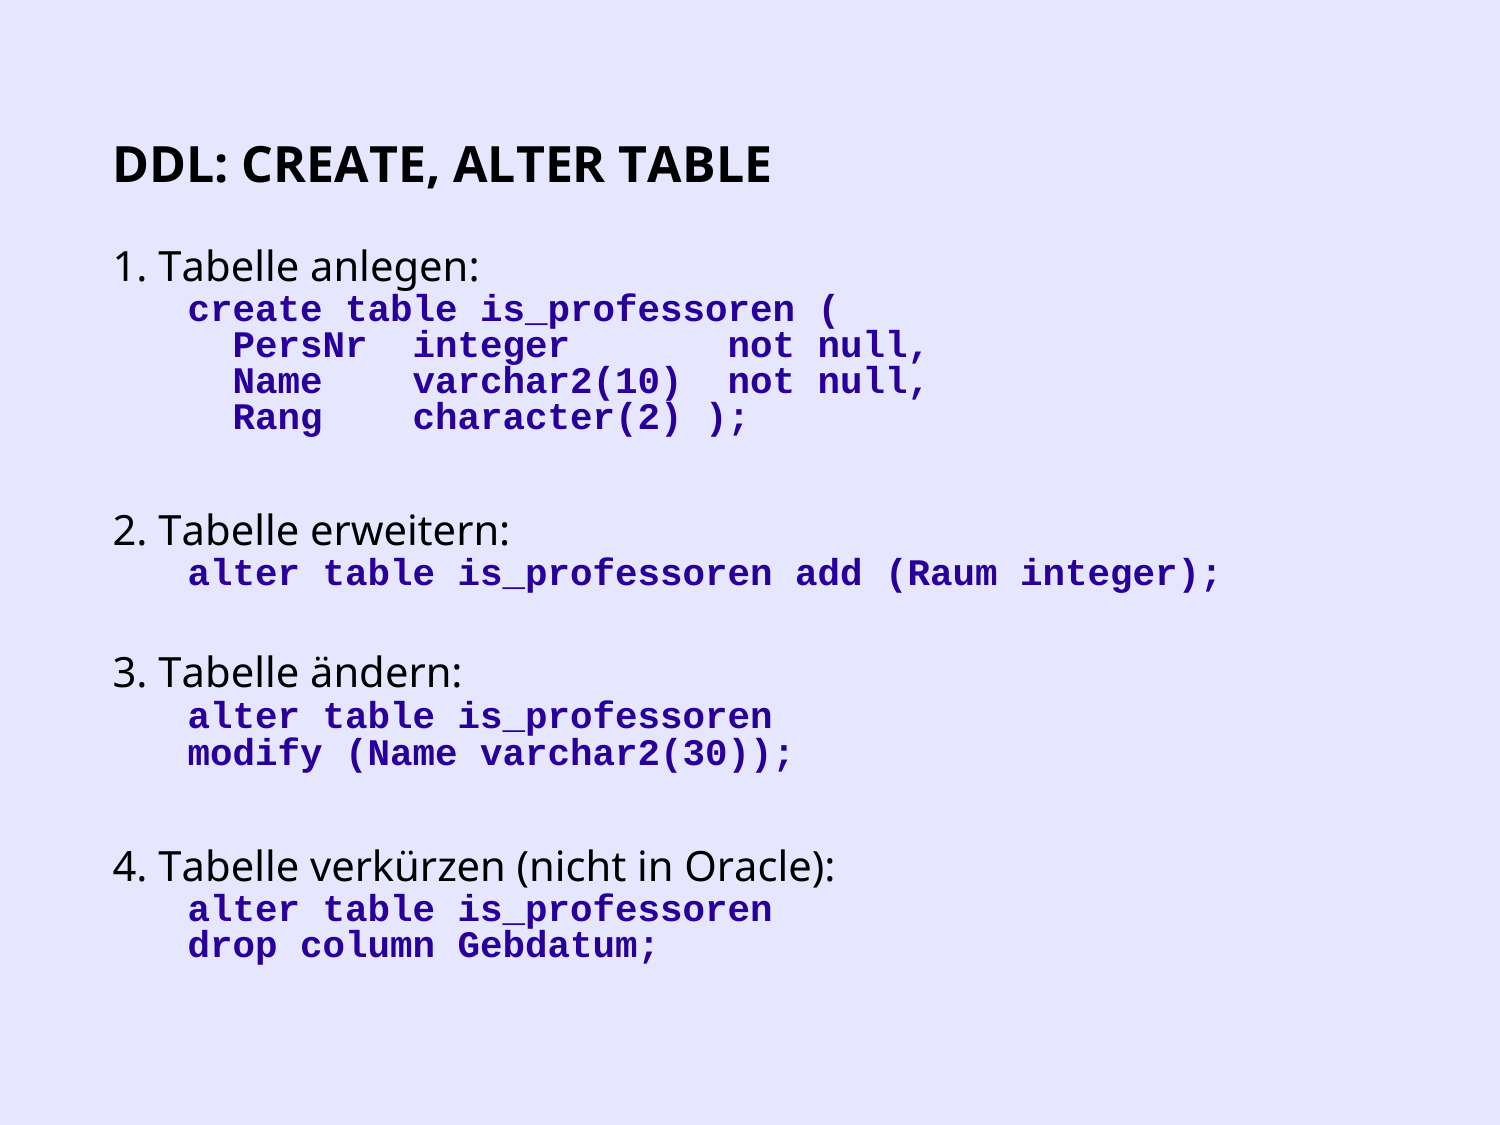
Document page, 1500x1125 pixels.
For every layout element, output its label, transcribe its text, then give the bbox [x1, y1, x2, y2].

list 1. Tabelle anlegen: create table is_professoren ( PersNr integer not null, Name varchar2(10) not null, Rang character(2) ); 2. Tabelle erweitern: alter table is_professoren add (Raum integer); 3. Tabelle ändern: alter table is_professoren modify (Name varchar2(30)); 4. Tabelle verkürzen (nicht in Oracle): alter table is_professoren drop column Gebdatum; [112, 237, 1388, 1000]
title DDL: CREATE, ALTER TABLE [112, 99, 1388, 226]
